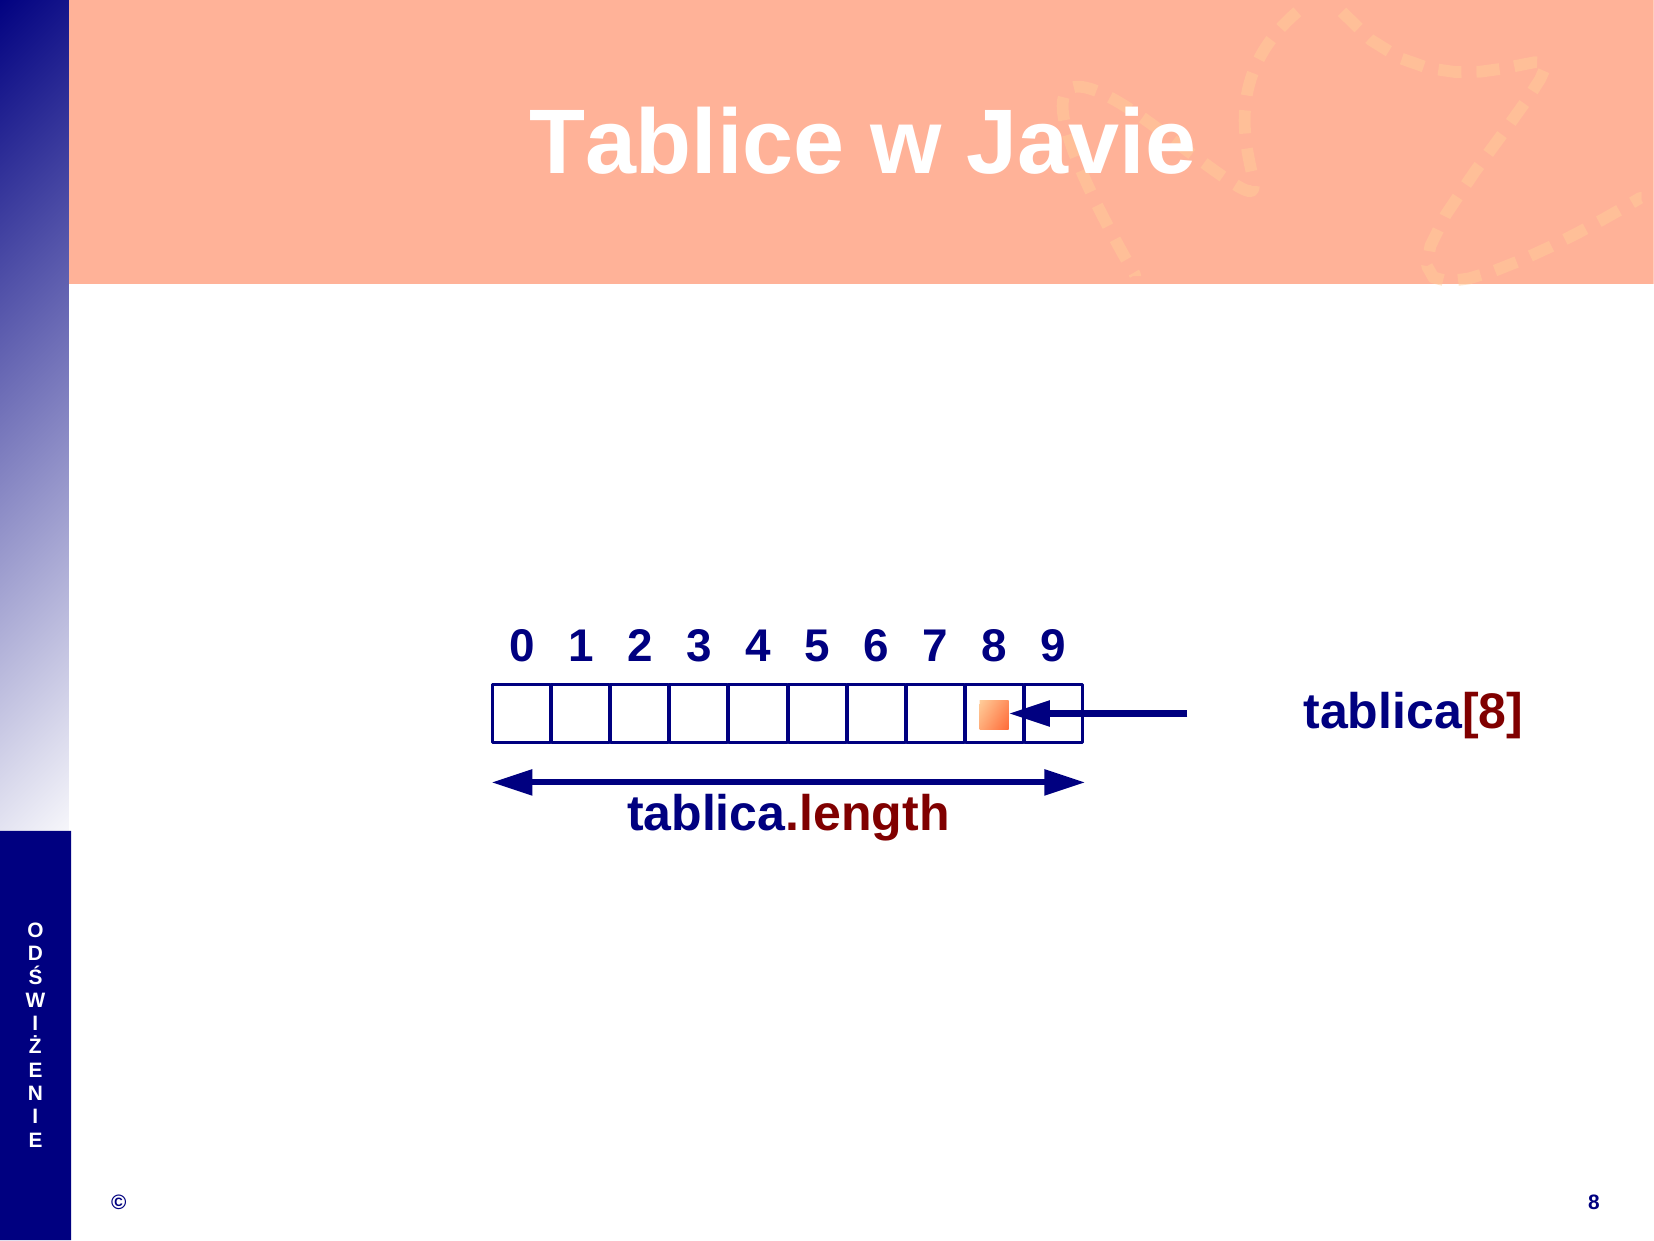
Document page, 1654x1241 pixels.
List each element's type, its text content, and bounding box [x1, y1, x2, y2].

text_box 2 [610, 619, 669, 672]
text_box tablica[8] [1178, 682, 1649, 740]
text_box 4 [728, 619, 787, 672]
text_box [979, 700, 1009, 730]
text_box 8 [965, 619, 1024, 672]
text_box 3 [669, 619, 728, 672]
text_box 9 [1024, 619, 1084, 672]
text_box 6 [846, 619, 905, 672]
text_box 5 [787, 619, 846, 672]
title Tablice w Javie [72, 37, 1654, 246]
text_box 1 [551, 619, 610, 672]
text_box 0 [492, 618, 552, 672]
text_box 7 [905, 619, 965, 672]
text_box O D Ś W I Ż E N I E [0, 830, 71, 1241]
